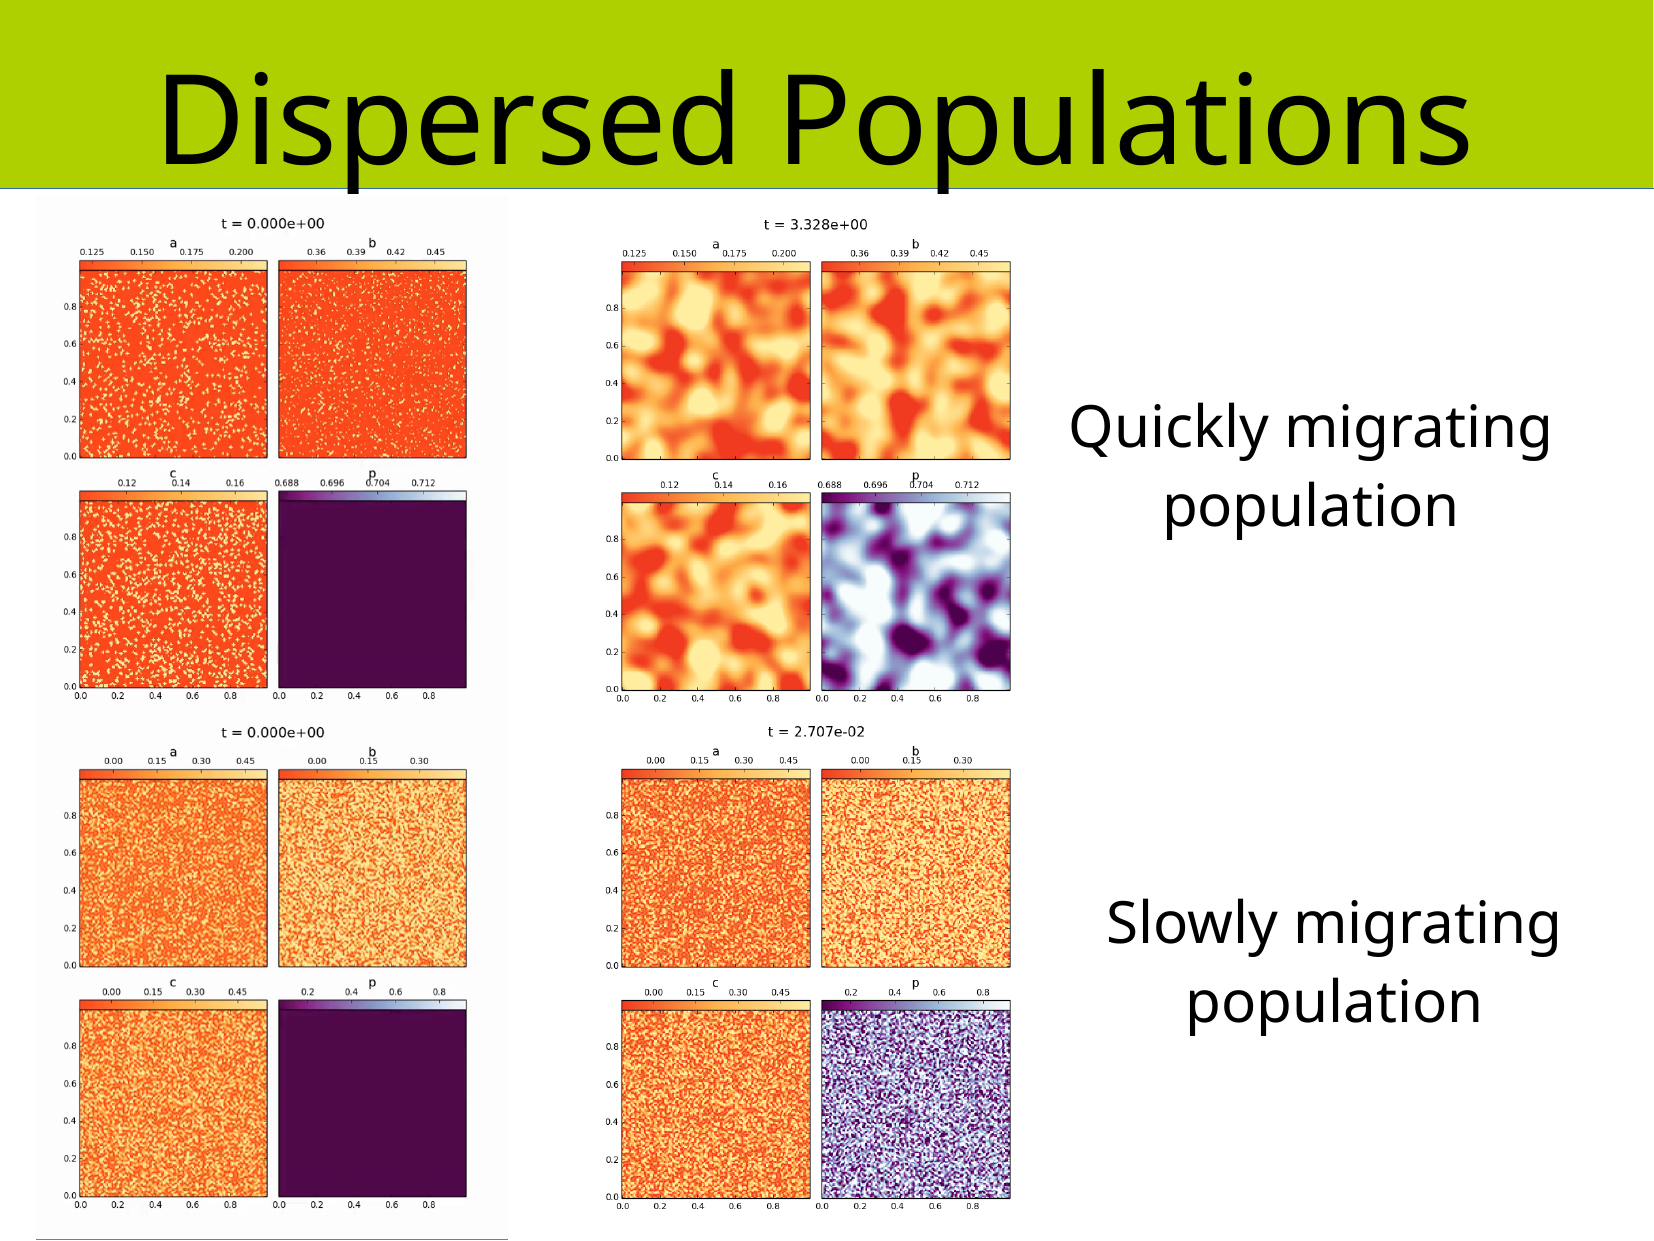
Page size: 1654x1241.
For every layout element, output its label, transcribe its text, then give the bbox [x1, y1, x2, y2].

text_box Dispersed Populations [47, 23, 1583, 189]
text_box [35, 194, 508, 1241]
picture [578, 196, 1052, 1241]
text_box Slowly migrating population [968, 874, 1654, 1040]
text_box Quickly migrating population [944, 377, 1654, 544]
text_box [0, 0, 1654, 189]
